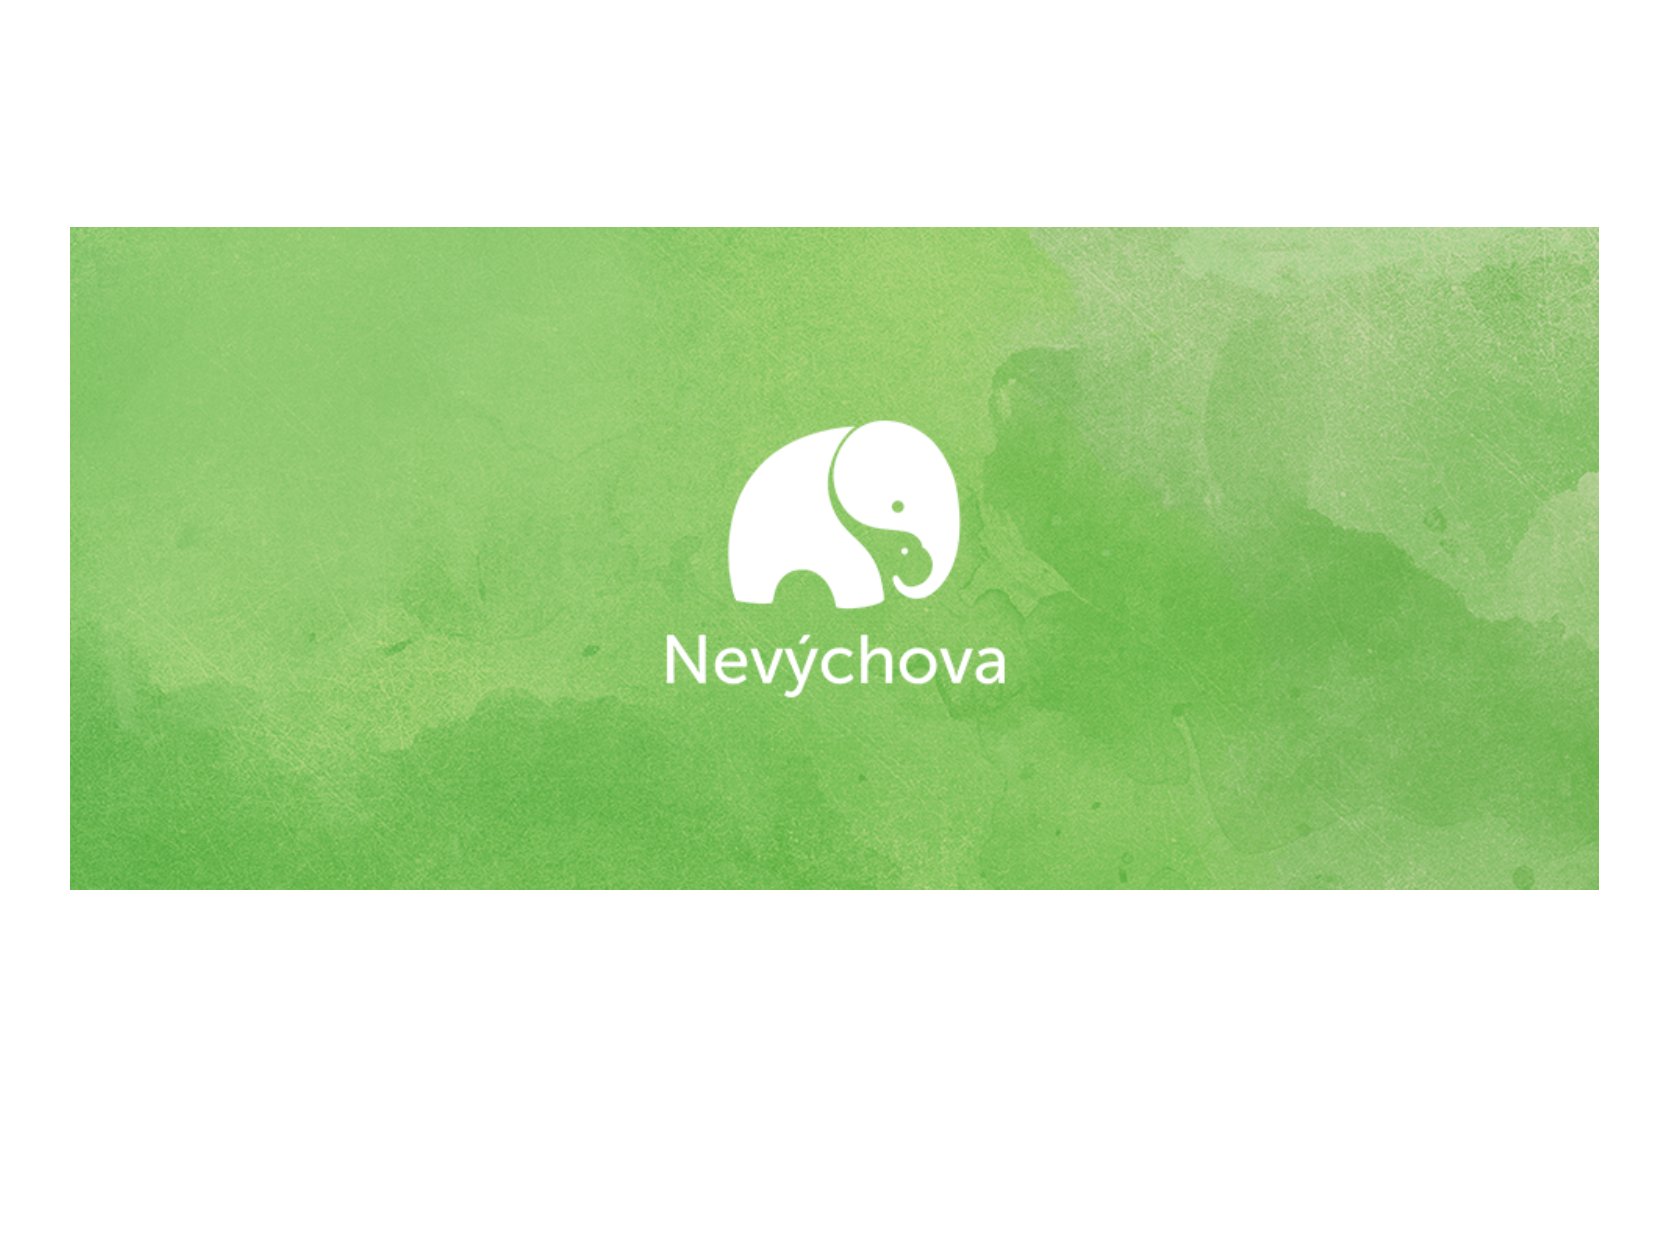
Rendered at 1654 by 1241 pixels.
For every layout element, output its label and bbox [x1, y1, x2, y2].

picture [70, 227, 1599, 890]
